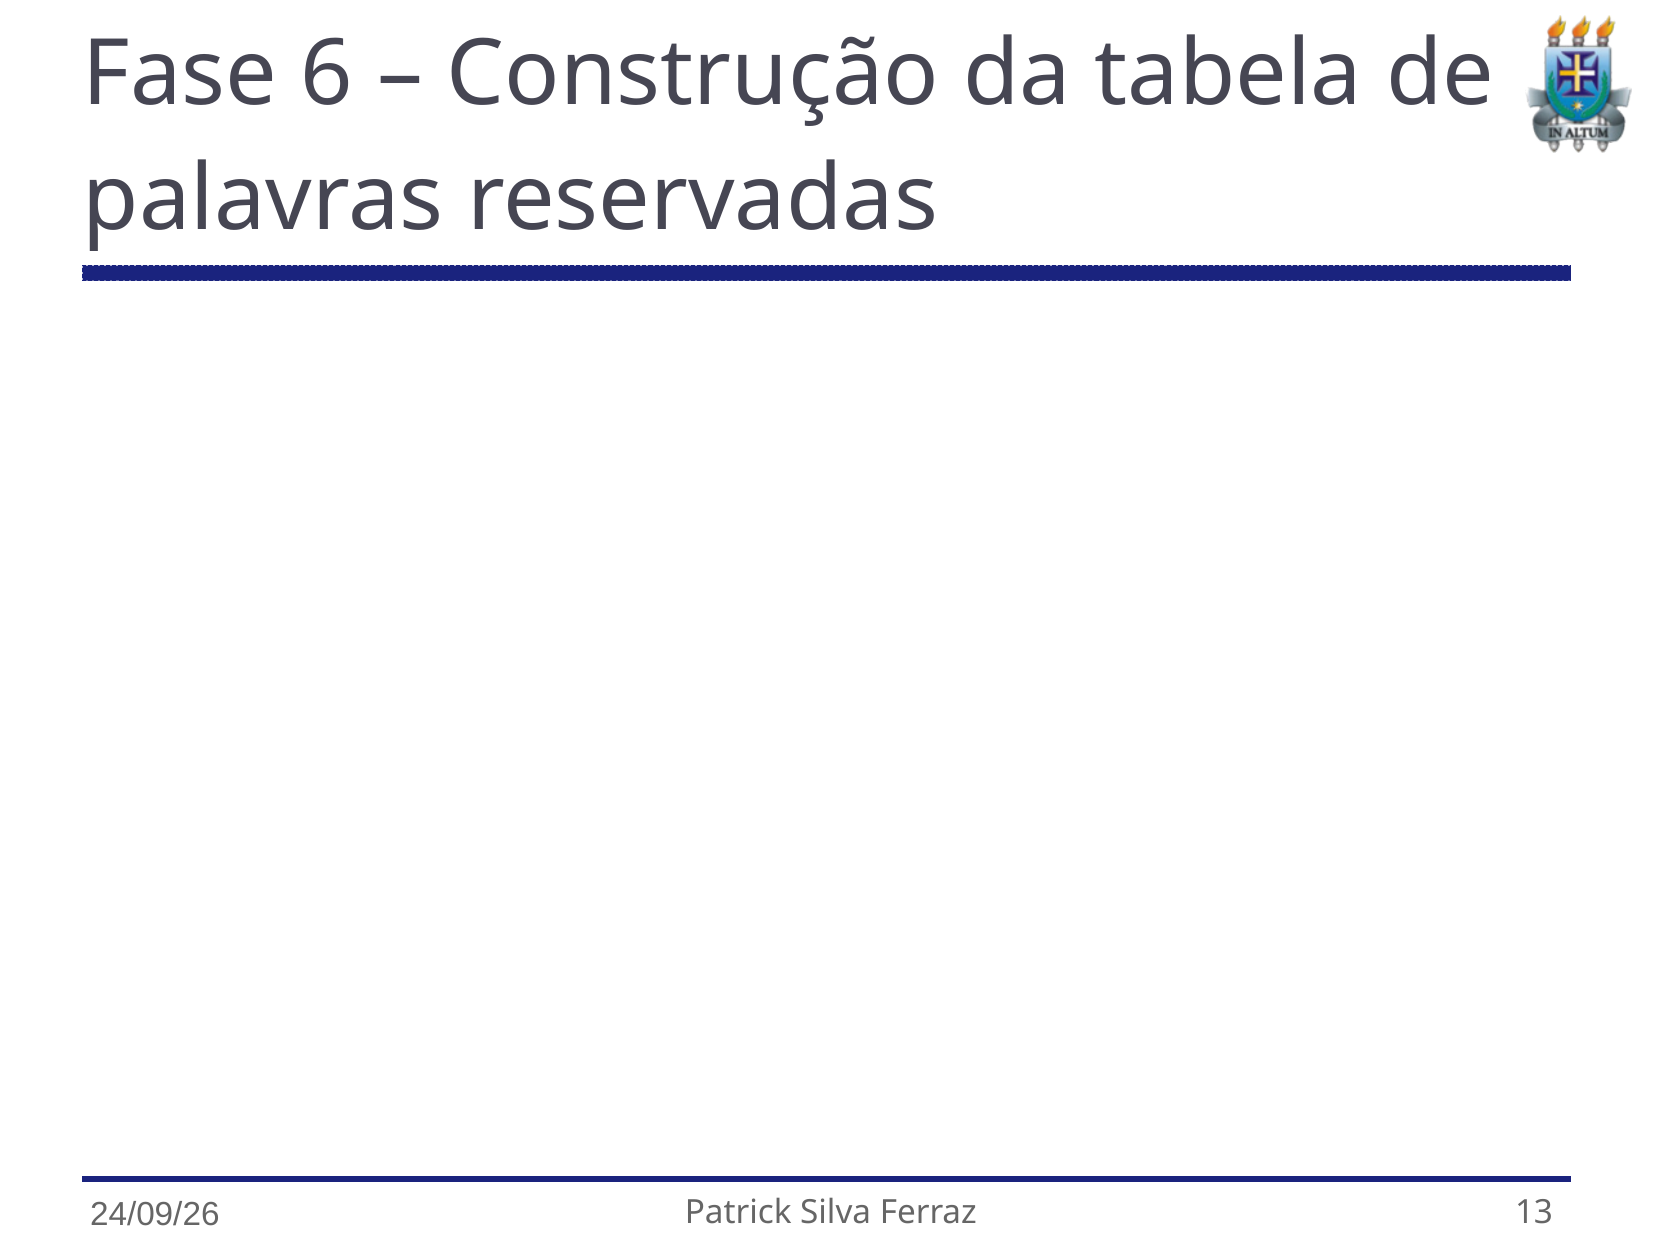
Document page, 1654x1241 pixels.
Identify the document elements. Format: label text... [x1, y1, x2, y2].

title Fase 6 – Construção da tabela de palavras reservadas [82, 11, 1571, 257]
picture [1571, 15, 1632, 153]
